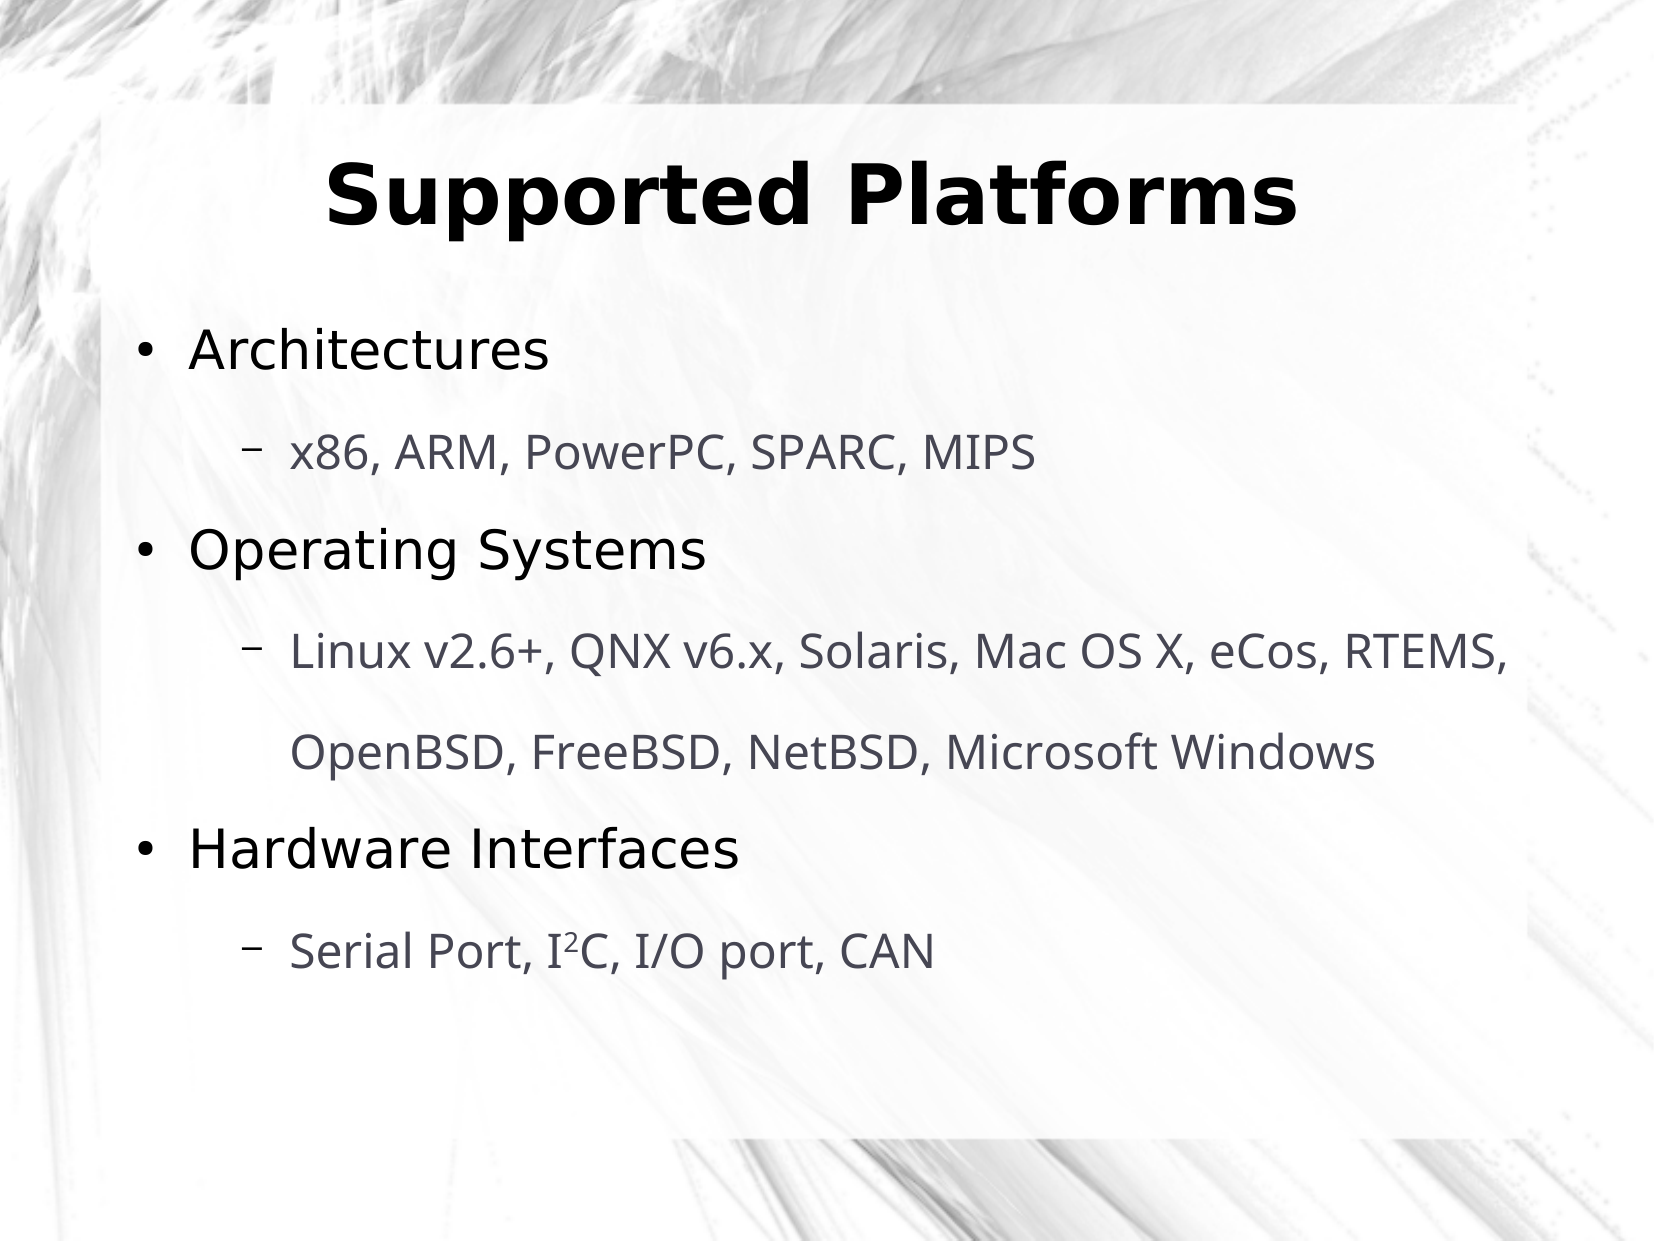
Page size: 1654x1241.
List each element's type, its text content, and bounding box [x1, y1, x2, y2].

list Architectures x86, ARM, PowerPC, SPARC, MIPS Operating Systems Linux v2.6+, QNX v6.x, Solaris, Mac OS X, eCos, RTEMS, OpenBSD, FreeBSD, NetBSD, Microsoft Windows Hardware Interfaces Serial Port, I2C, I/O port, CAN [118, 319, 1571, 1040]
picture [0, 0, 1654, 1241]
title Supported Platforms [118, 112, 1506, 281]
